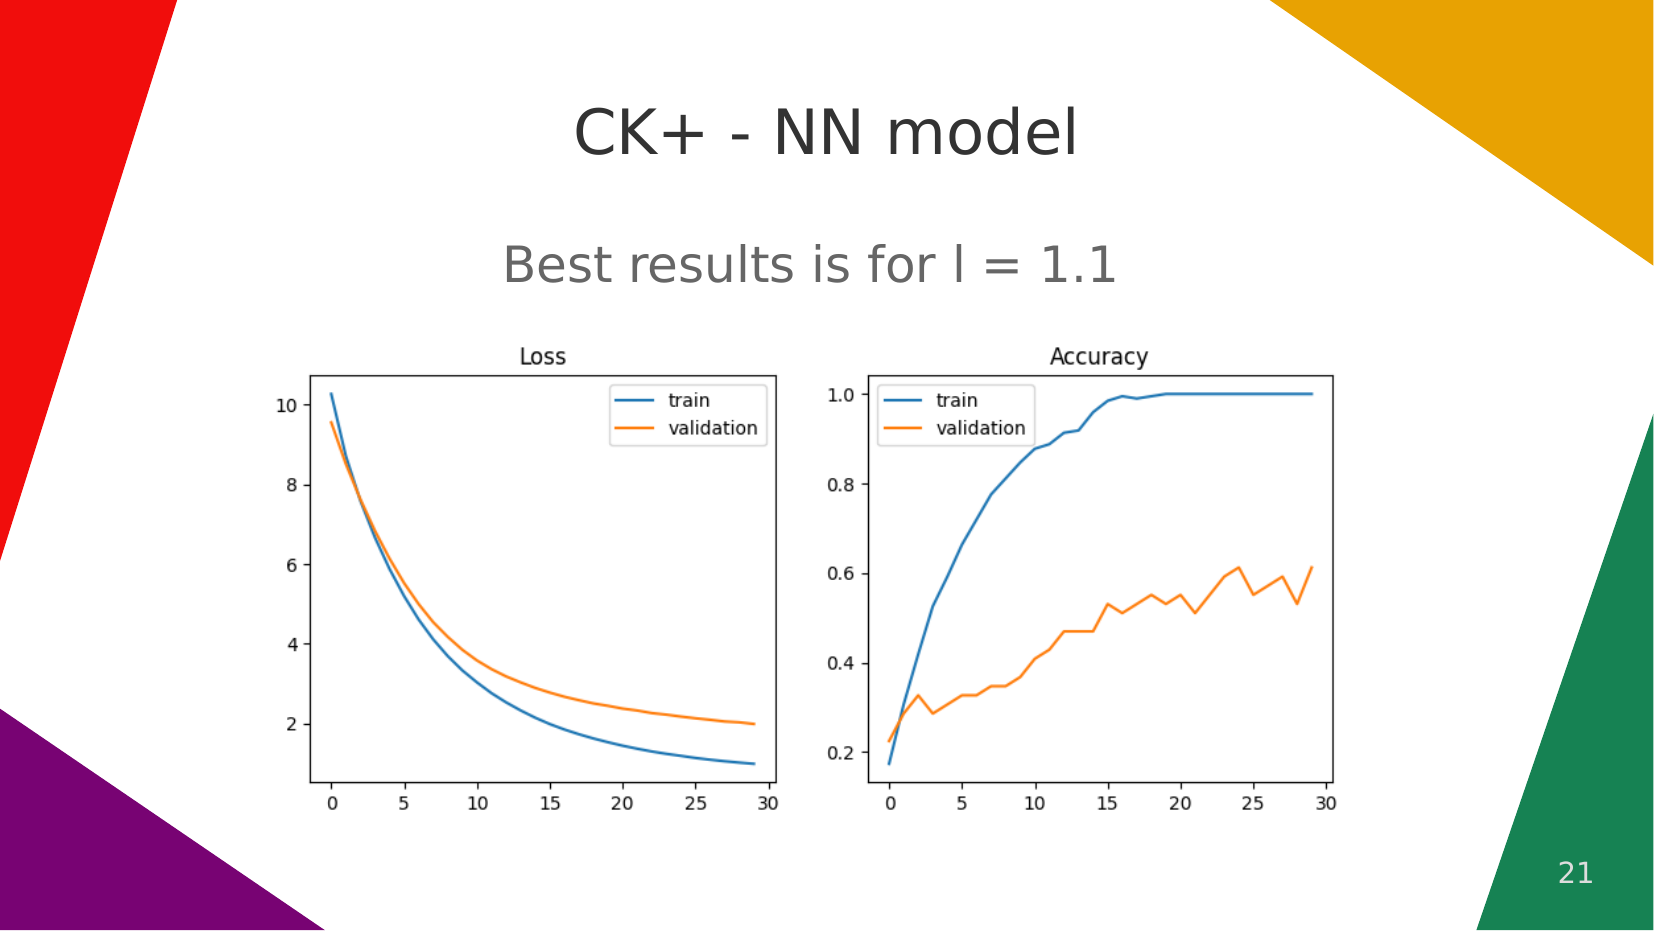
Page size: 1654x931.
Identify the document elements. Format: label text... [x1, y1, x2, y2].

title CK+ - NN model [118, 59, 1536, 207]
list Best results is for l = 1.1 [118, 236, 1536, 827]
picture [261, 333, 1351, 827]
